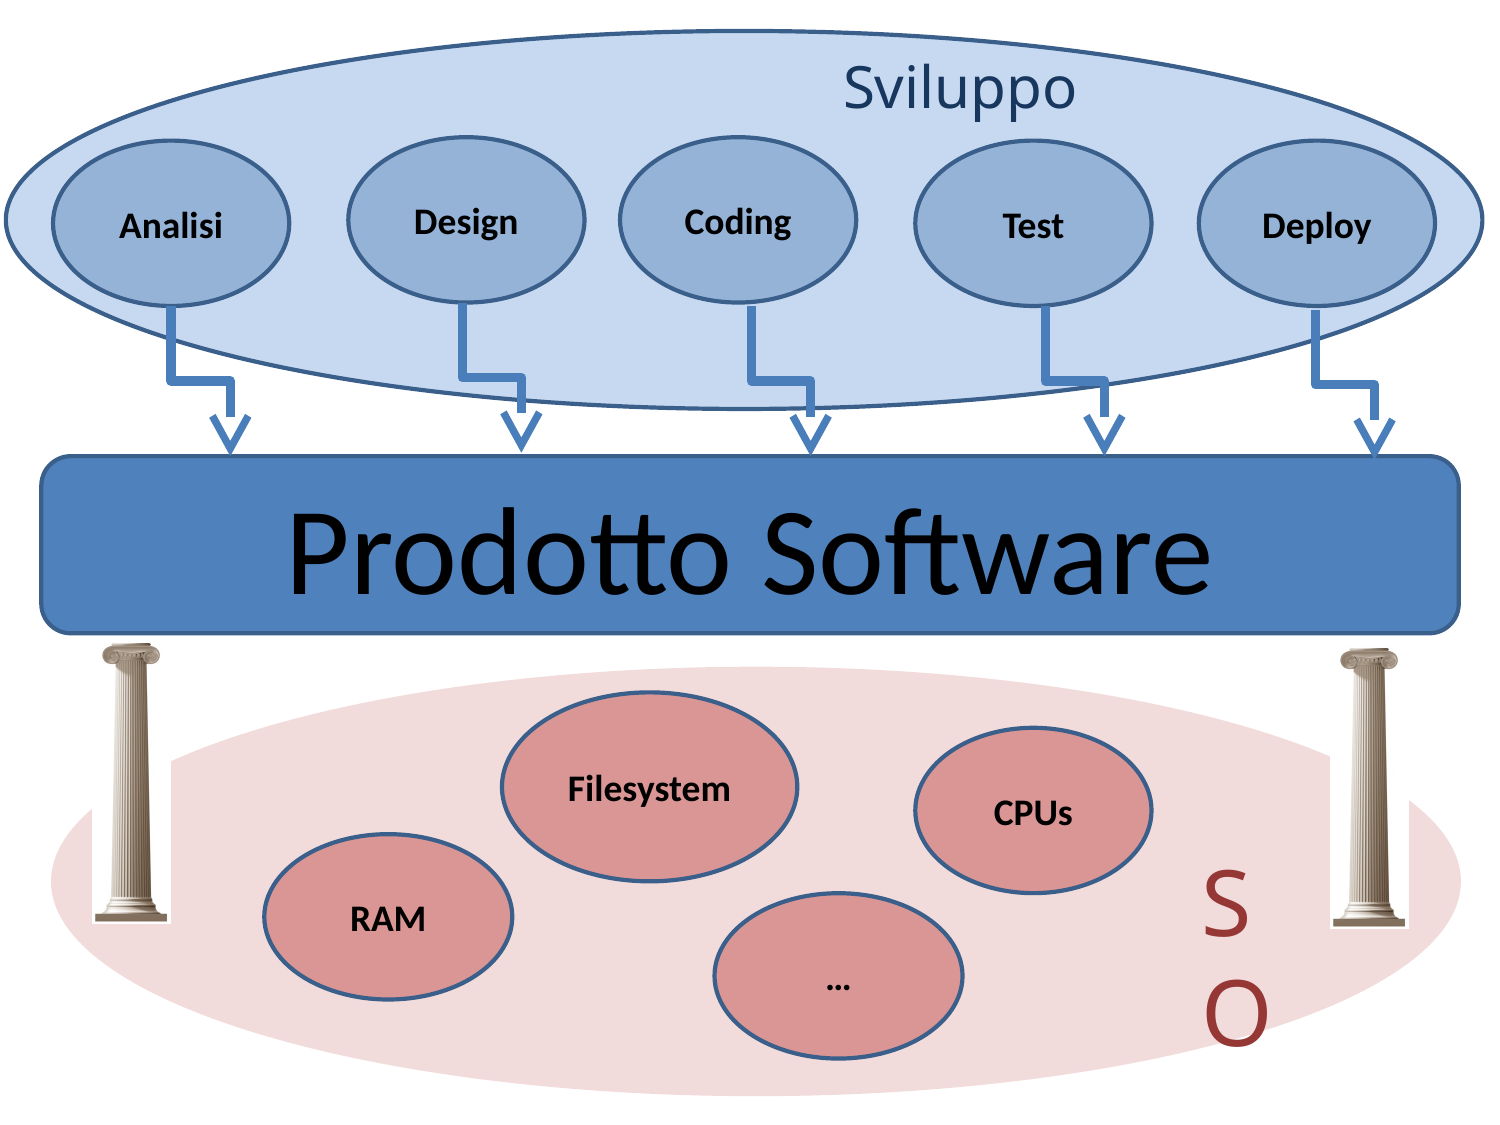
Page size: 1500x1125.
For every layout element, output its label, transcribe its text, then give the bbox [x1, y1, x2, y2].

text_box Test [915, 140, 1152, 306]
text_box … [714, 893, 963, 1059]
text_box Deploy [1198, 140, 1436, 306]
picture [92, 640, 171, 924]
text_box SO [1187, 837, 1329, 1073]
text_box RAM [264, 834, 513, 1000]
text_box Prodotto Software [41, 456, 1459, 634]
picture [1330, 645, 1409, 929]
text_box Design [348, 137, 585, 303]
text_box [5, 30, 1483, 409]
text_box [53, 668, 1459, 1095]
text_box Coding [620, 137, 857, 303]
text_box Analisi [53, 140, 290, 306]
text_box Sviluppo [828, 42, 1105, 128]
text_box Filesystem [501, 692, 798, 882]
text_box CPUs [915, 727, 1152, 894]
